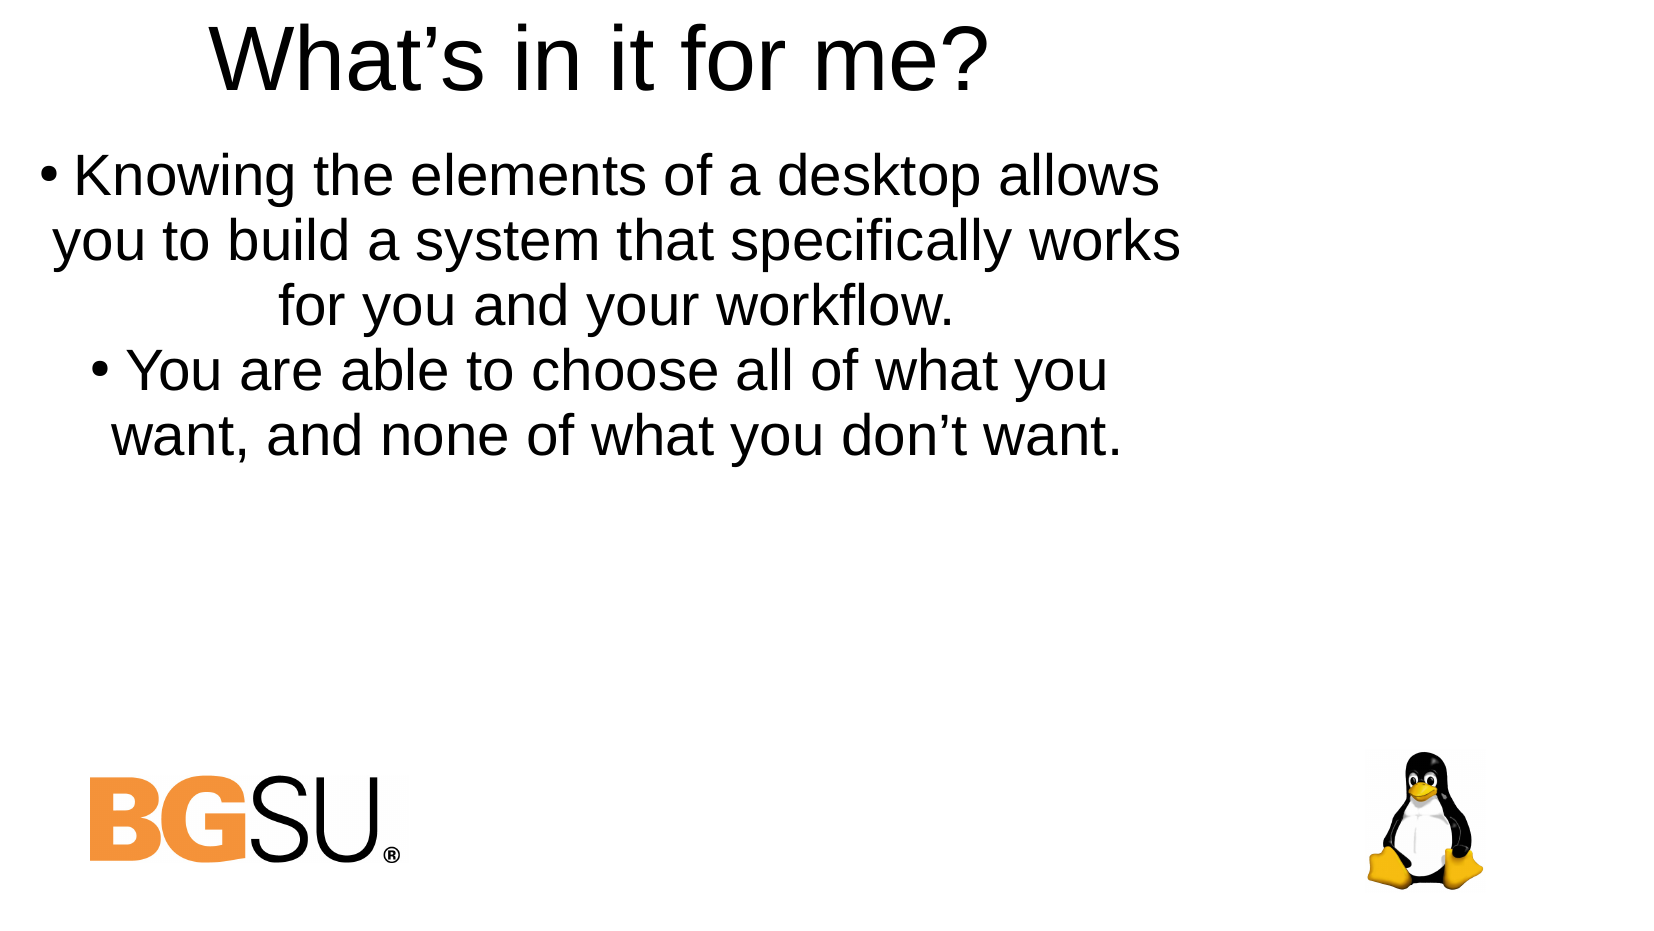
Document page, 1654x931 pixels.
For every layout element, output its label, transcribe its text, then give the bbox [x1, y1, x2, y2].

text_box What’s in it for me? [0, 0, 1201, 135]
text_box Knowing the elements of a desktop allows you to build a system that specifically works for you and your workflow. You are able to choose all of what you want, and none of what you don’t want. [0, 135, 1201, 475]
picture [1365, 749, 1486, 893]
picture [90, 775, 409, 863]
